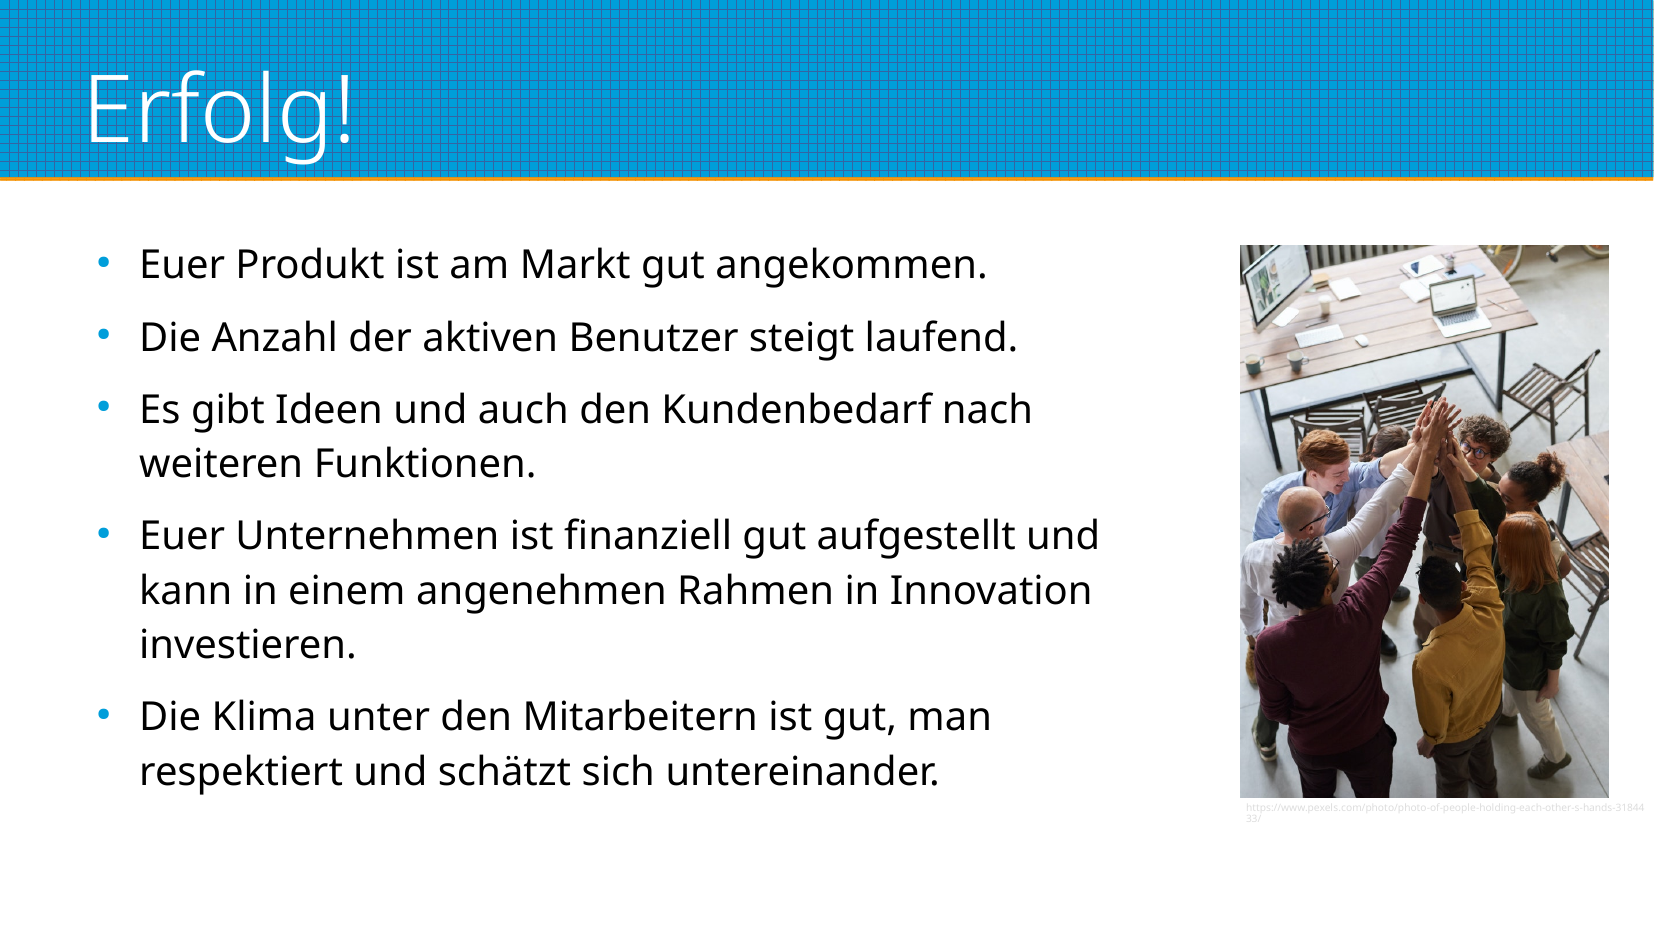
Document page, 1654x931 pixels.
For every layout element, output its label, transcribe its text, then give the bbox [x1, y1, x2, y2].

text_box https://www.pexels.com/photo/photo-of-people-holding-each-other-s-hands-3184433/ [1240, 802, 1654, 827]
list Euer Produkt ist am Markt gut angekommen. Die Anzahl der aktiven Benutzer steigt laufend. Es gibt Ideen und auch den Kundenbedarf nach weiteren Funktionen. Euer Unternehmen ist finanziell gut aufgestellt und kann in einem angenehmen Rahmen in Innovation investieren. Die Klima unter den Mitarbeitern ist gut, man respektiert und schätzt sich untereinander. [82, 236, 1123, 811]
title Erfolg! [82, 14, 1571, 171]
picture [1240, 245, 1609, 798]
